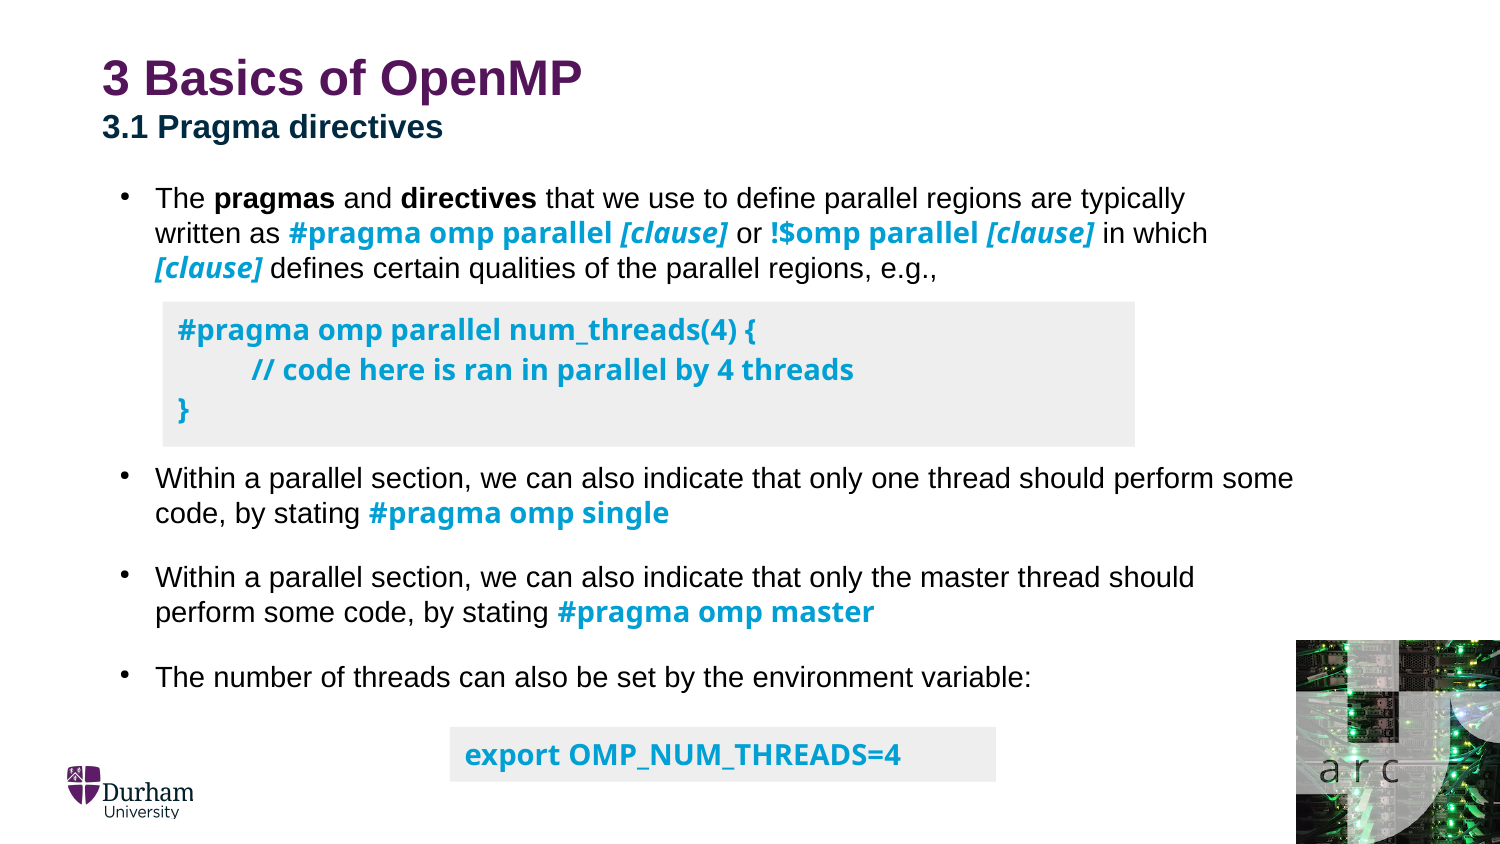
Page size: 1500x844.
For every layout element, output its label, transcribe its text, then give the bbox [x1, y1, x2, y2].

text_box #pragma omp parallel num_threads(4) { // code here is ran in parallel by 4 threads } [162, 301, 1135, 447]
list The pragmas and directives that we use to define parallel regions are typically written as #pragma omp parallel [clause] or !$omp parallel [clause] in which [clause] defines certain qualities of the parallel regions, e.g., [101, 179, 1232, 313]
picture [1296, 640, 1500, 844]
text_box export OMP_NUM_THREADS=4 [449, 726, 996, 778]
list Within a parallel section, we can also indicate that only one thread should perform some code, by stating #pragma omp single Within a parallel section, we can also indicate that only the master thread should perform some code, by stating #pragma omp master The number of threads can also be set by the environment variable: [101, 394, 1297, 733]
picture [67, 766, 193, 819]
title 3 Basics of OpenMP 3.1 Pragma directives [101, 45, 1399, 187]
